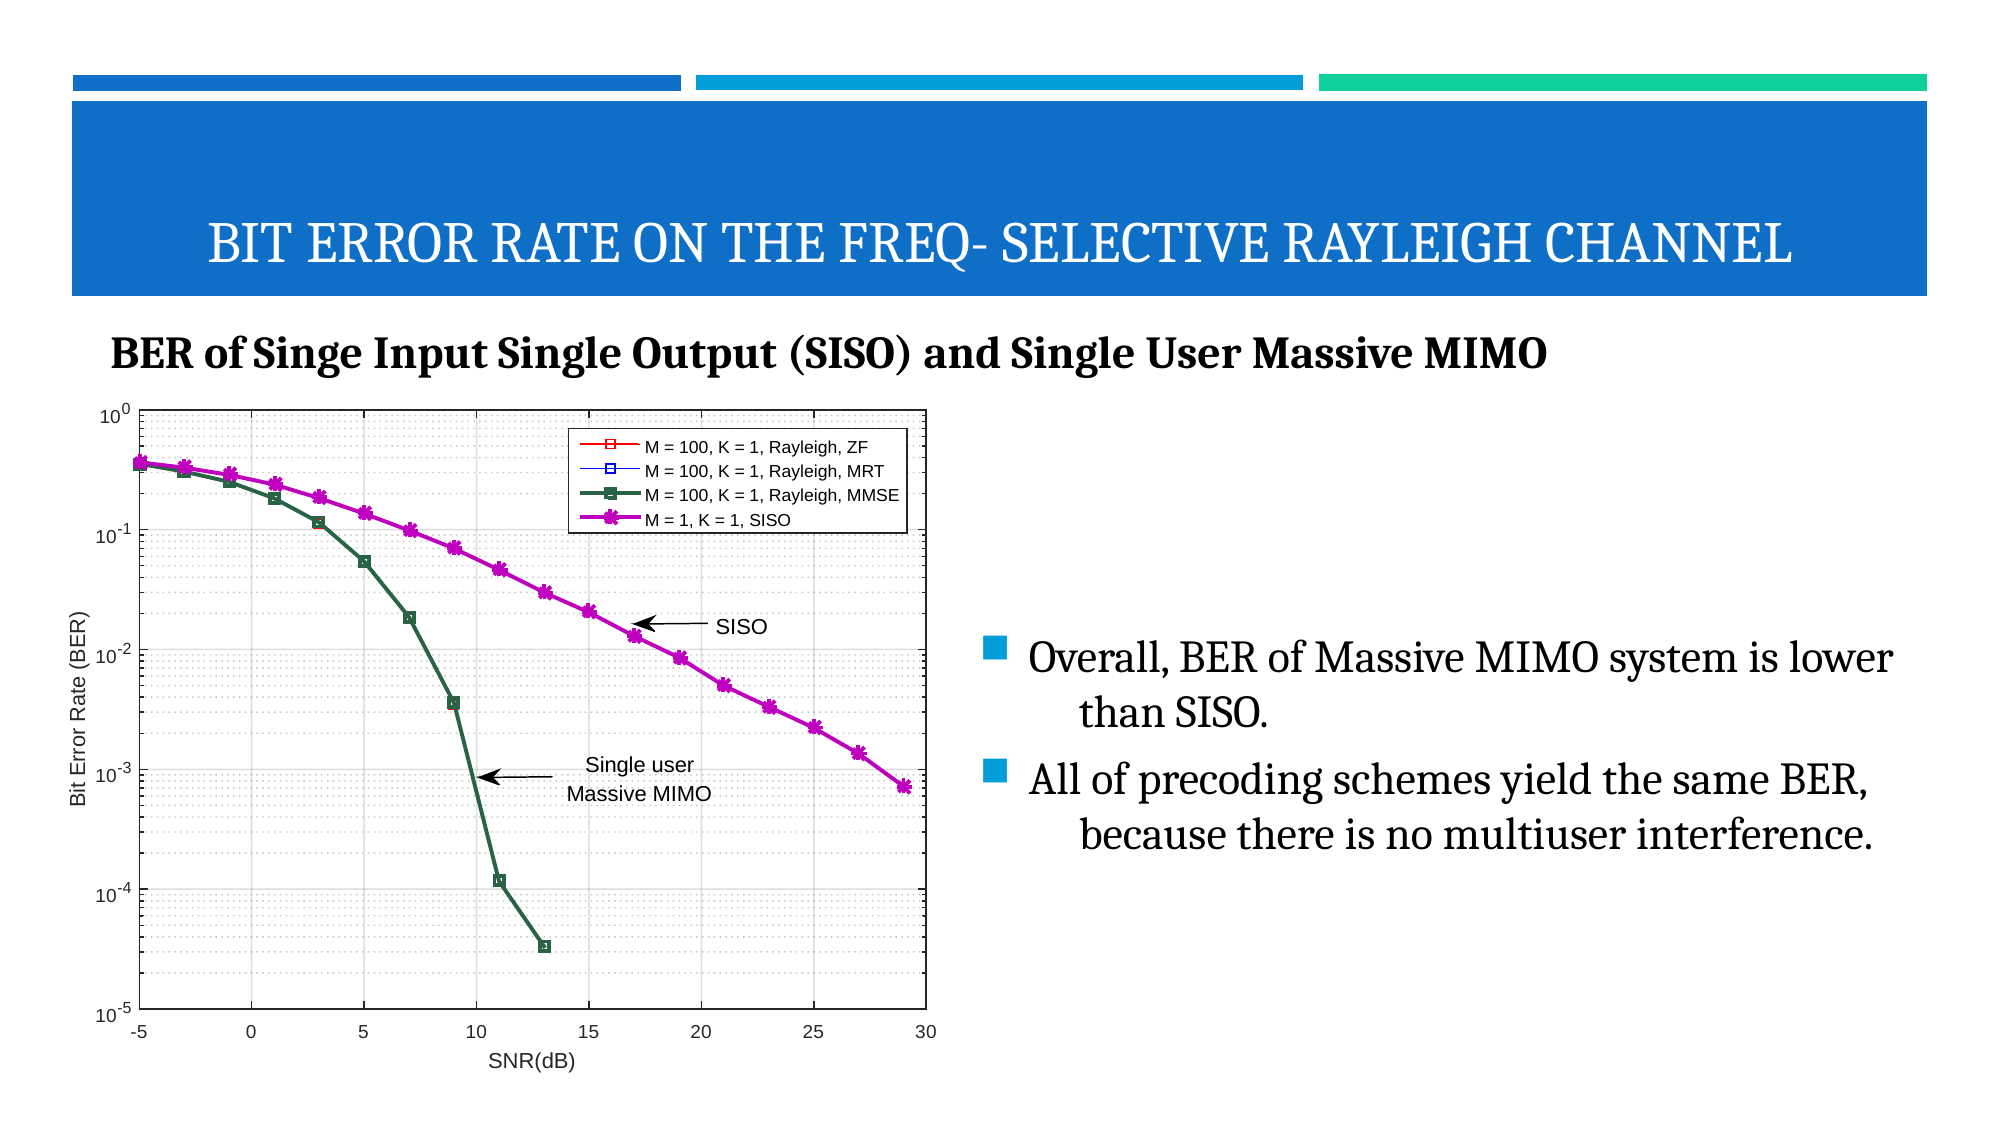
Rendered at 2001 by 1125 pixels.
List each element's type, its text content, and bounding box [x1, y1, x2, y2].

picture [63, 393, 950, 1089]
text_box BER of Singe Input Single Output (SISO) and Single User Massive MIMO [95, 315, 1600, 387]
text_box Overall, BER of Massive MIMO system is lower than SISO. All of precoding schemes yield the same BER, because there is no multiuser interference. [963, 445, 2000, 1040]
title Bit error rate ON THE FREQ- SELECTIVE RAYLEIGH CHANNEL [95, 115, 1905, 282]
